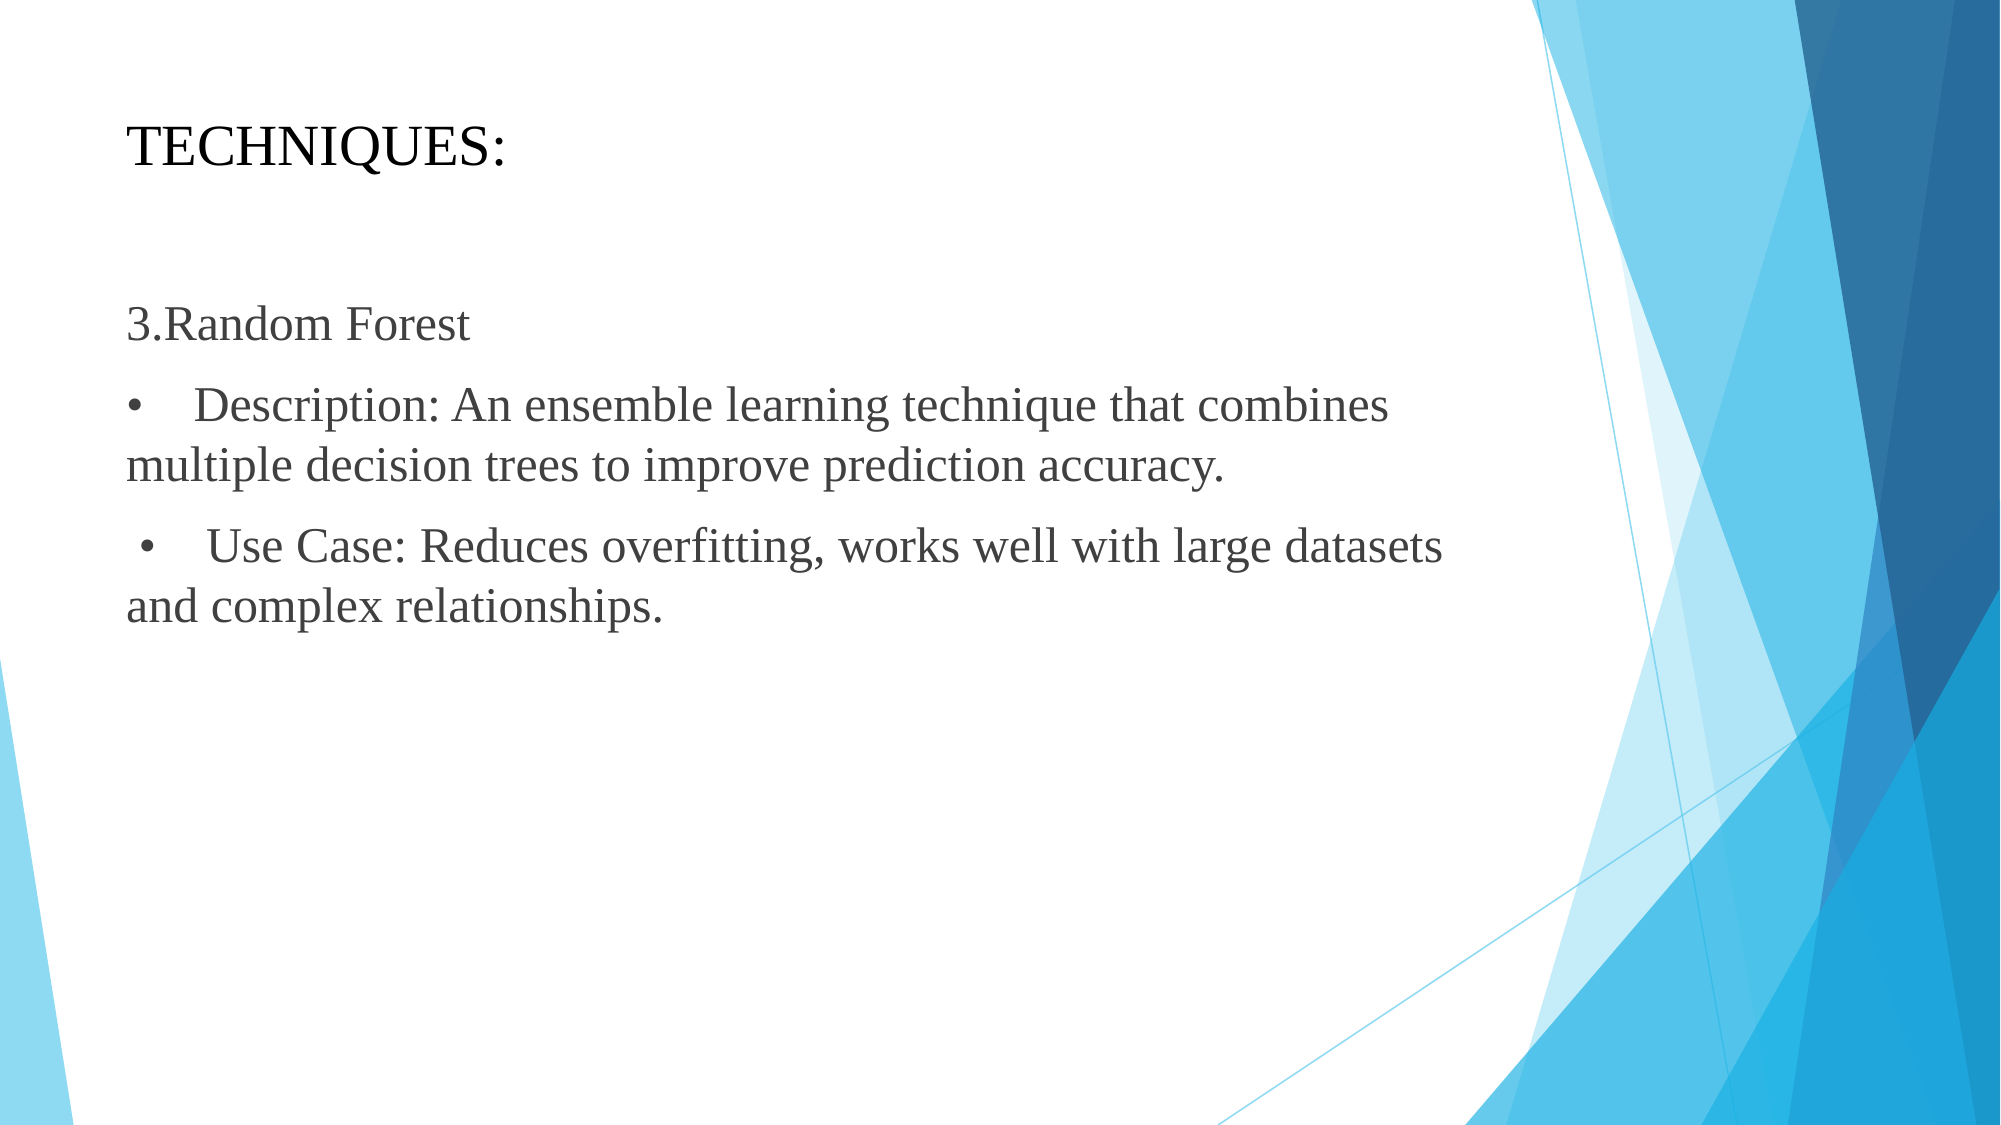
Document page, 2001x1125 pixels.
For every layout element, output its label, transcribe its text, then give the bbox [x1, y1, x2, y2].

title TECHNIQUES: [111, 99, 1522, 283]
list 3.Random Forest • Description: An ensemble learning technique that combines multiple decision trees to improve prediction accuracy. • Use Case: Reduces overfitting, works well with large datasets and complex relationships. [111, 283, 1522, 992]
